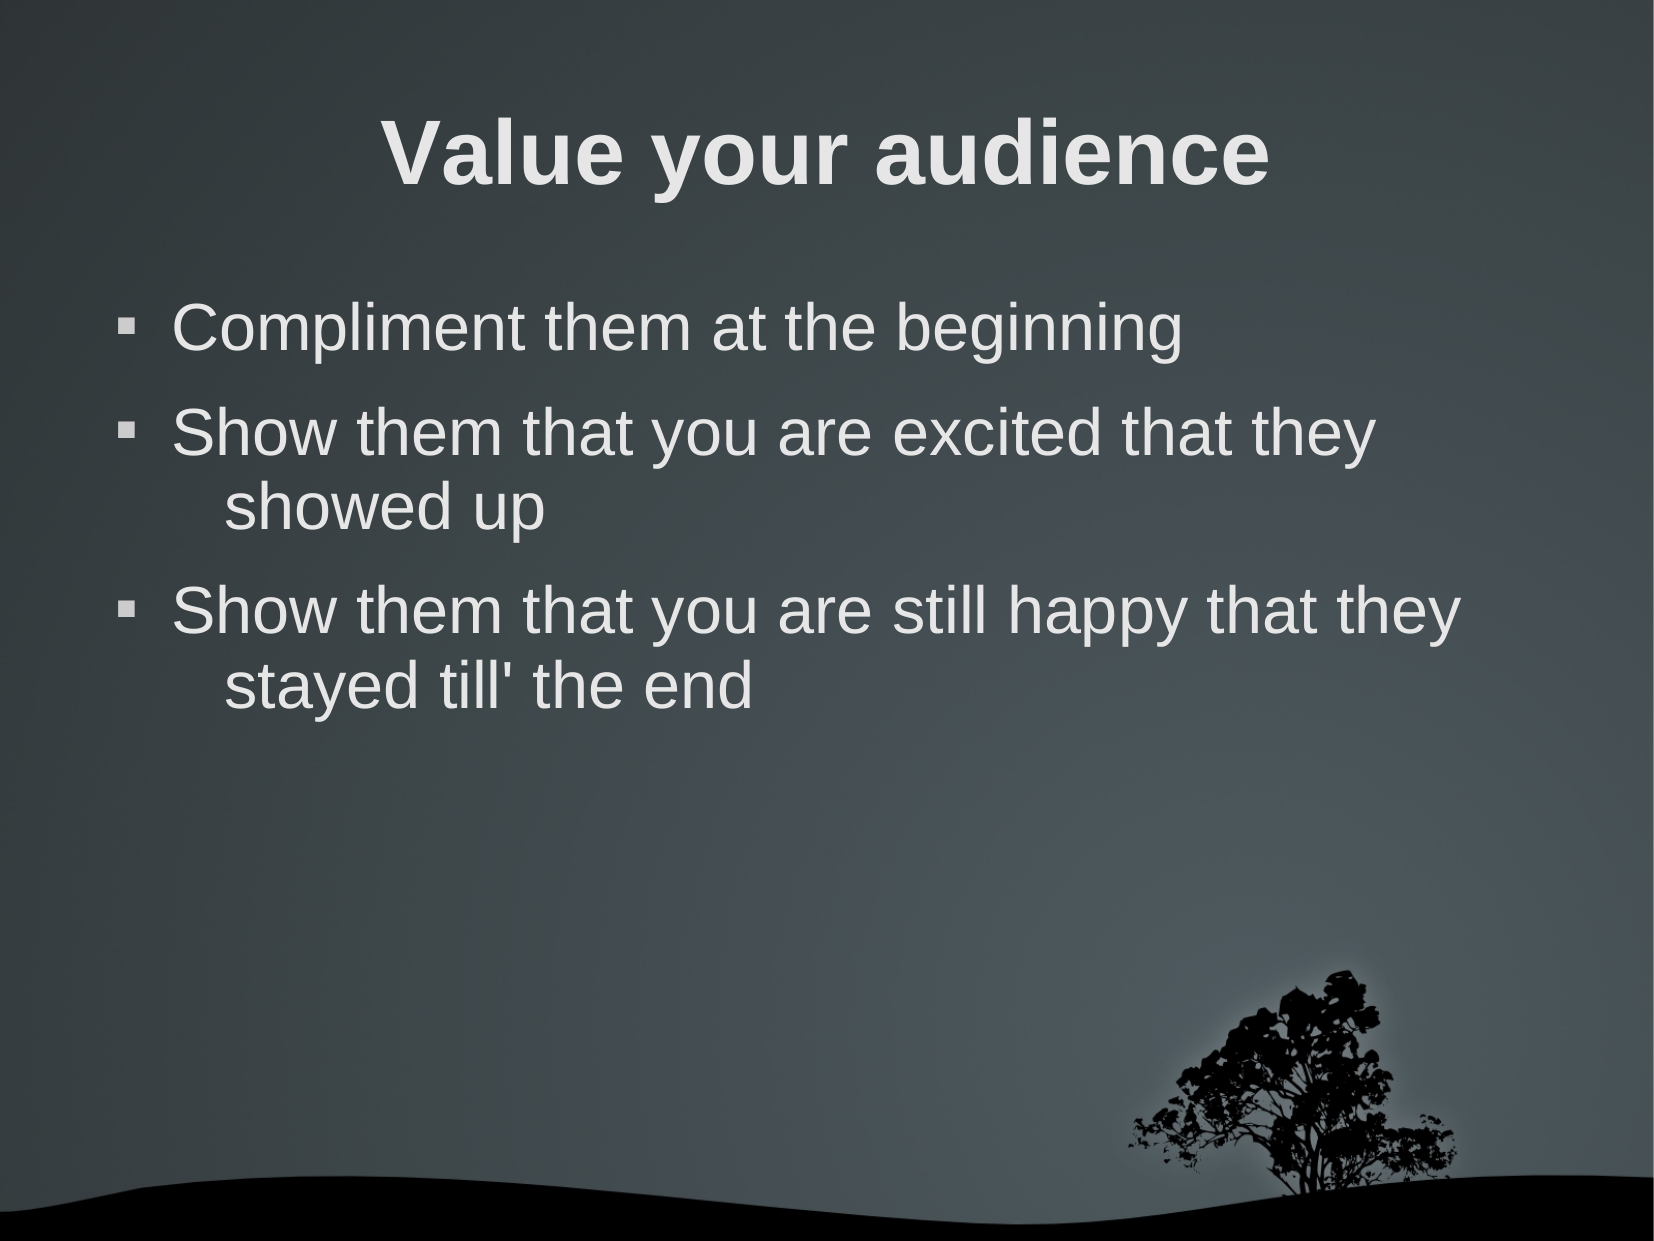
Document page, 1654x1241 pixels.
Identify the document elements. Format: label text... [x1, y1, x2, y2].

title Value your audience [82, 49, 1571, 257]
picture [0, 0, 1654, 1241]
list Compliment them at the beginning Show them that you are excited that they showed up Show them that you are still happy that they stayed till' the end [82, 290, 1571, 1094]
